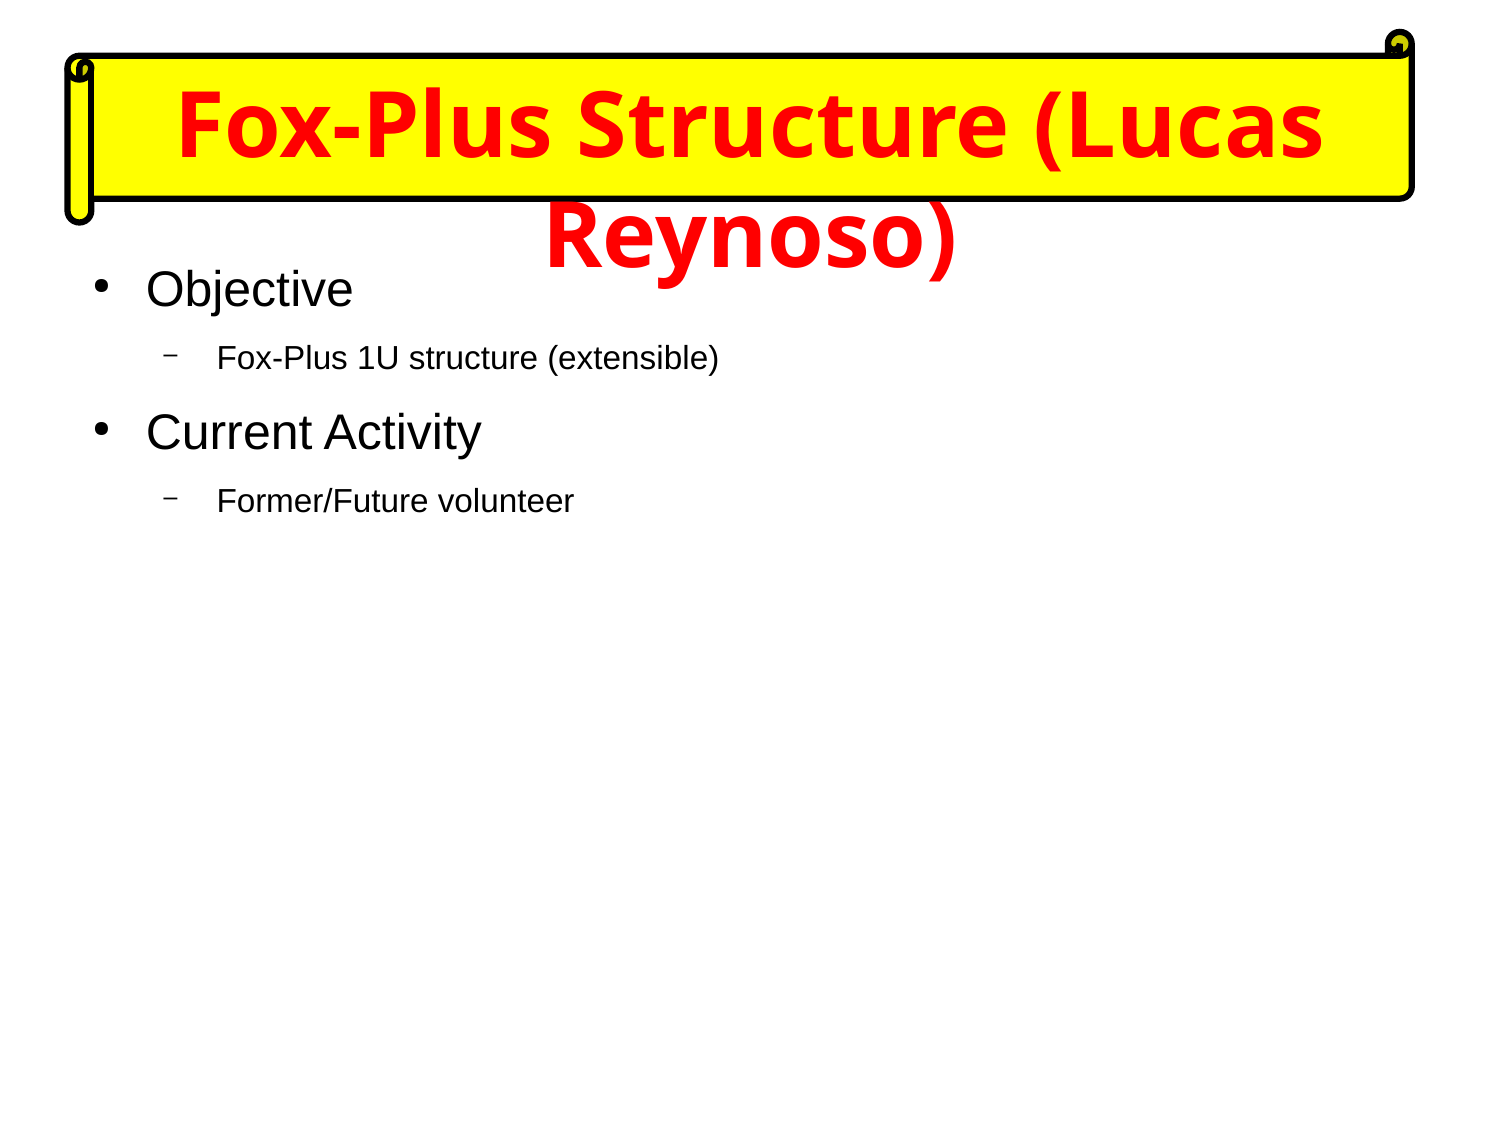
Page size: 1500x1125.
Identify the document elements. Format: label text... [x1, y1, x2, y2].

text_box Fox-Plus Structure (Lucas Reynoso) [0, 58, 1500, 294]
list Objective Fox-Plus 1U structure (extensible) Current Activity Former/Future volunteer [75, 294, 1425, 916]
text_box [72, 31, 1412, 58]
